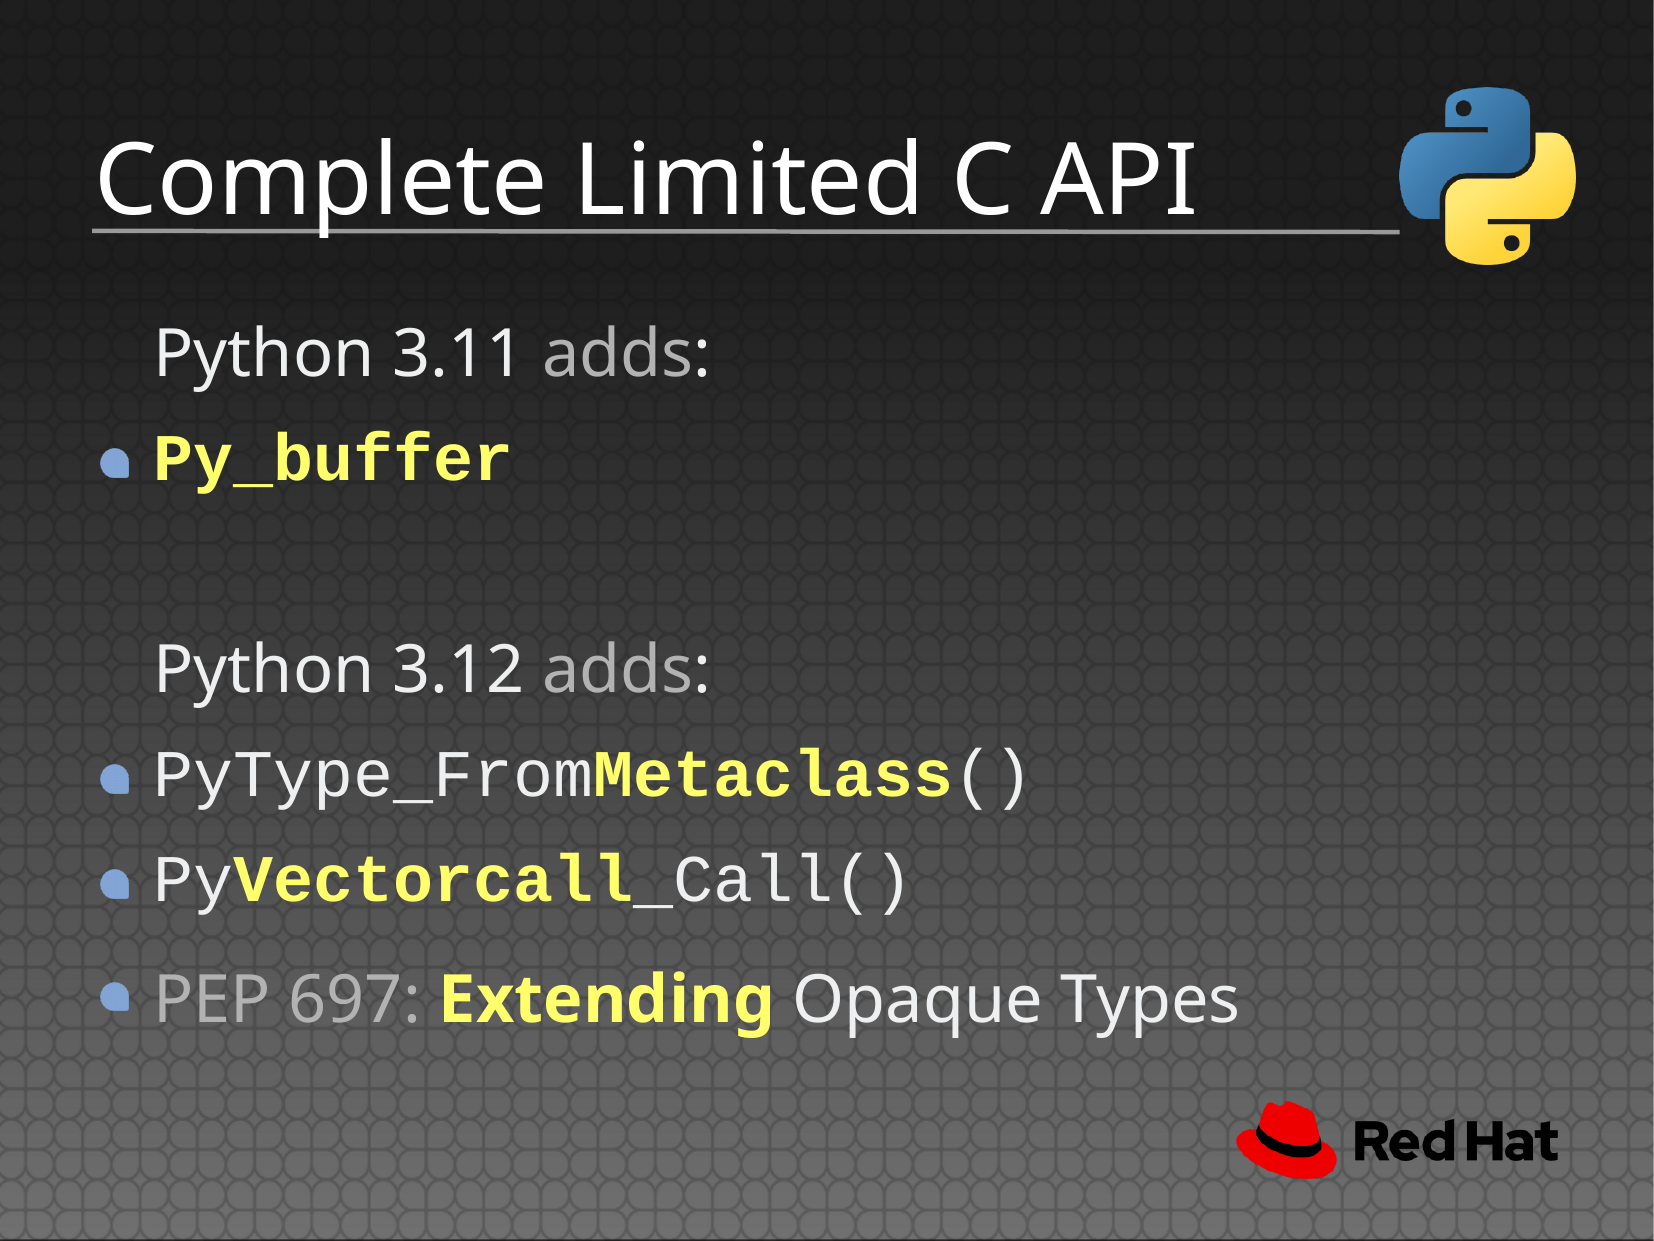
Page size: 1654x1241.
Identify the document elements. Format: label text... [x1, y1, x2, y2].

title Complete Limited C API [94, 100, 1426, 251]
picture [0, 0, 1654, 1241]
list Python 3.11 adds: Py_buffer Python 3.12 adds: PyType_FromMetaclass() PyVectorcall_Call() PEP 697: Extending Opaque Types [82, 304, 1571, 1045]
